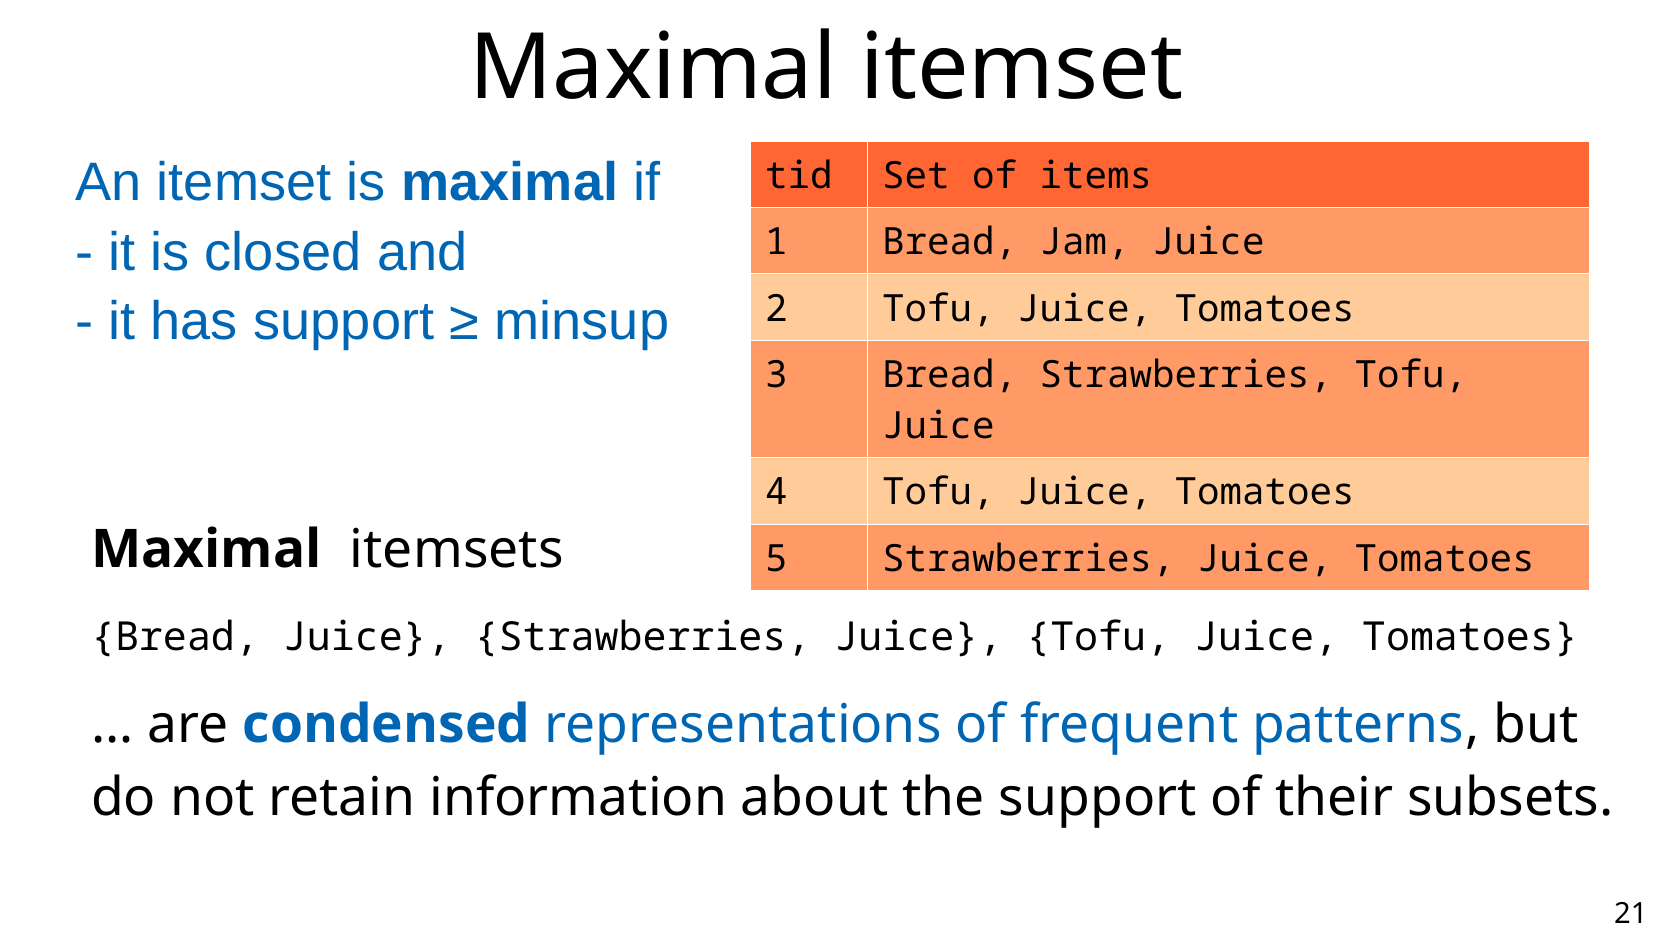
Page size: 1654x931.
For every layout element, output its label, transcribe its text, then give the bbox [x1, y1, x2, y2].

list Maximal itemsets {Bread, Juice}, {Strawberries, Juice}, {Tofu, Juice, Tomatoes} … are condensed representations of frequent patterns, but do not retain information about the support of their subsets. [91, 510, 1654, 869]
table_cell 2 [751, 274, 867, 340]
table_header Set of items [868, 142, 1589, 207]
table_cell Tofu, Juice, Tomatoes [868, 274, 1589, 340]
table_cell 1 [751, 208, 867, 273]
table_header tid [751, 142, 867, 207]
text_box An itemset is maximal if - it is closed and - it has support ≥ minsup [60, 135, 728, 473]
table_cell Tofu, Juice, Tomatoes [868, 458, 1589, 510]
title Maximal itemset [82, 1, 1571, 126]
table_cell Bread, Jam, Juice [868, 208, 1589, 273]
table_cell 4 [751, 458, 867, 510]
table_cell Bread, Strawberries, Tofu, Juice [868, 341, 1589, 457]
table_cell 3 [751, 341, 867, 457]
